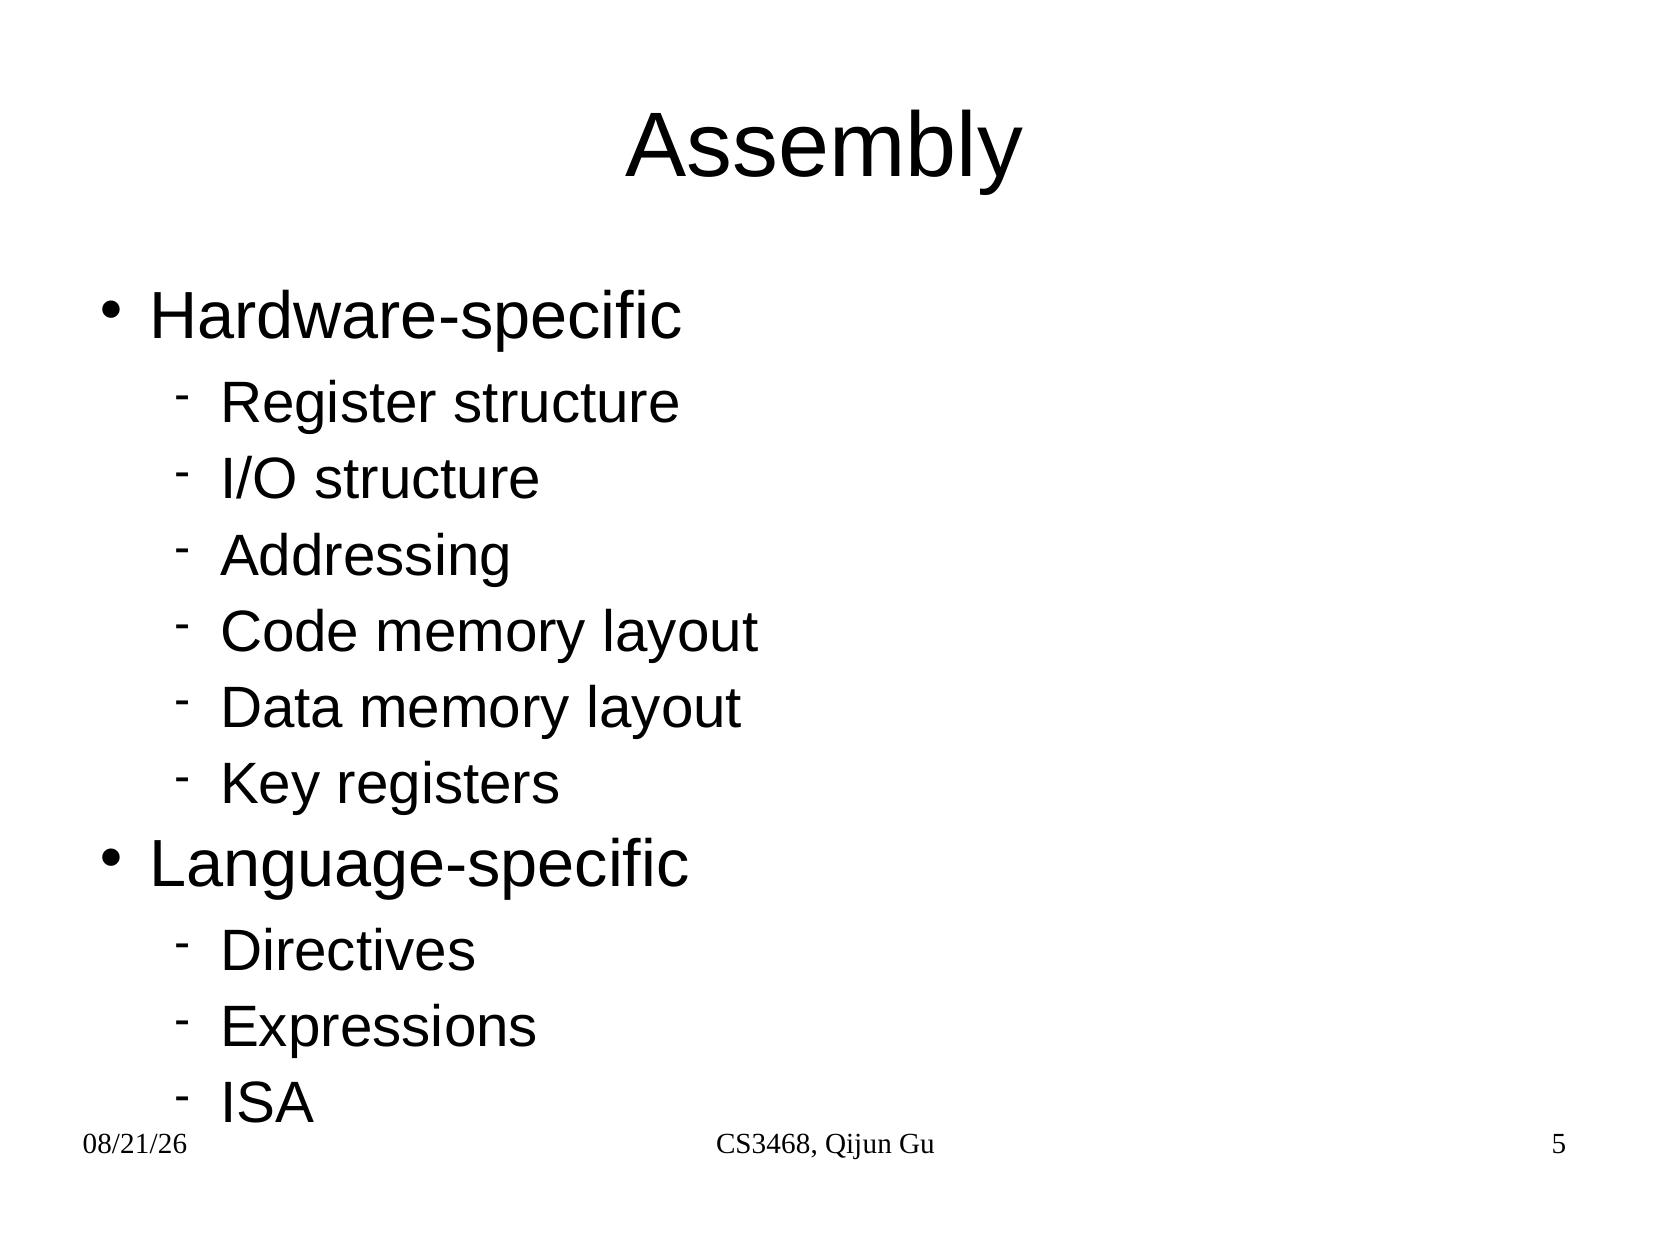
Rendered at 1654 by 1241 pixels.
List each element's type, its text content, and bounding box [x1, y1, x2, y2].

list Hardware-specific Register structure I/O structure Addressing Code memory layout Data memory layout Key registers Language-specific Directives Expressions ISA [82, 290, 1568, 1179]
title Assembly [82, 56, 1568, 246]
